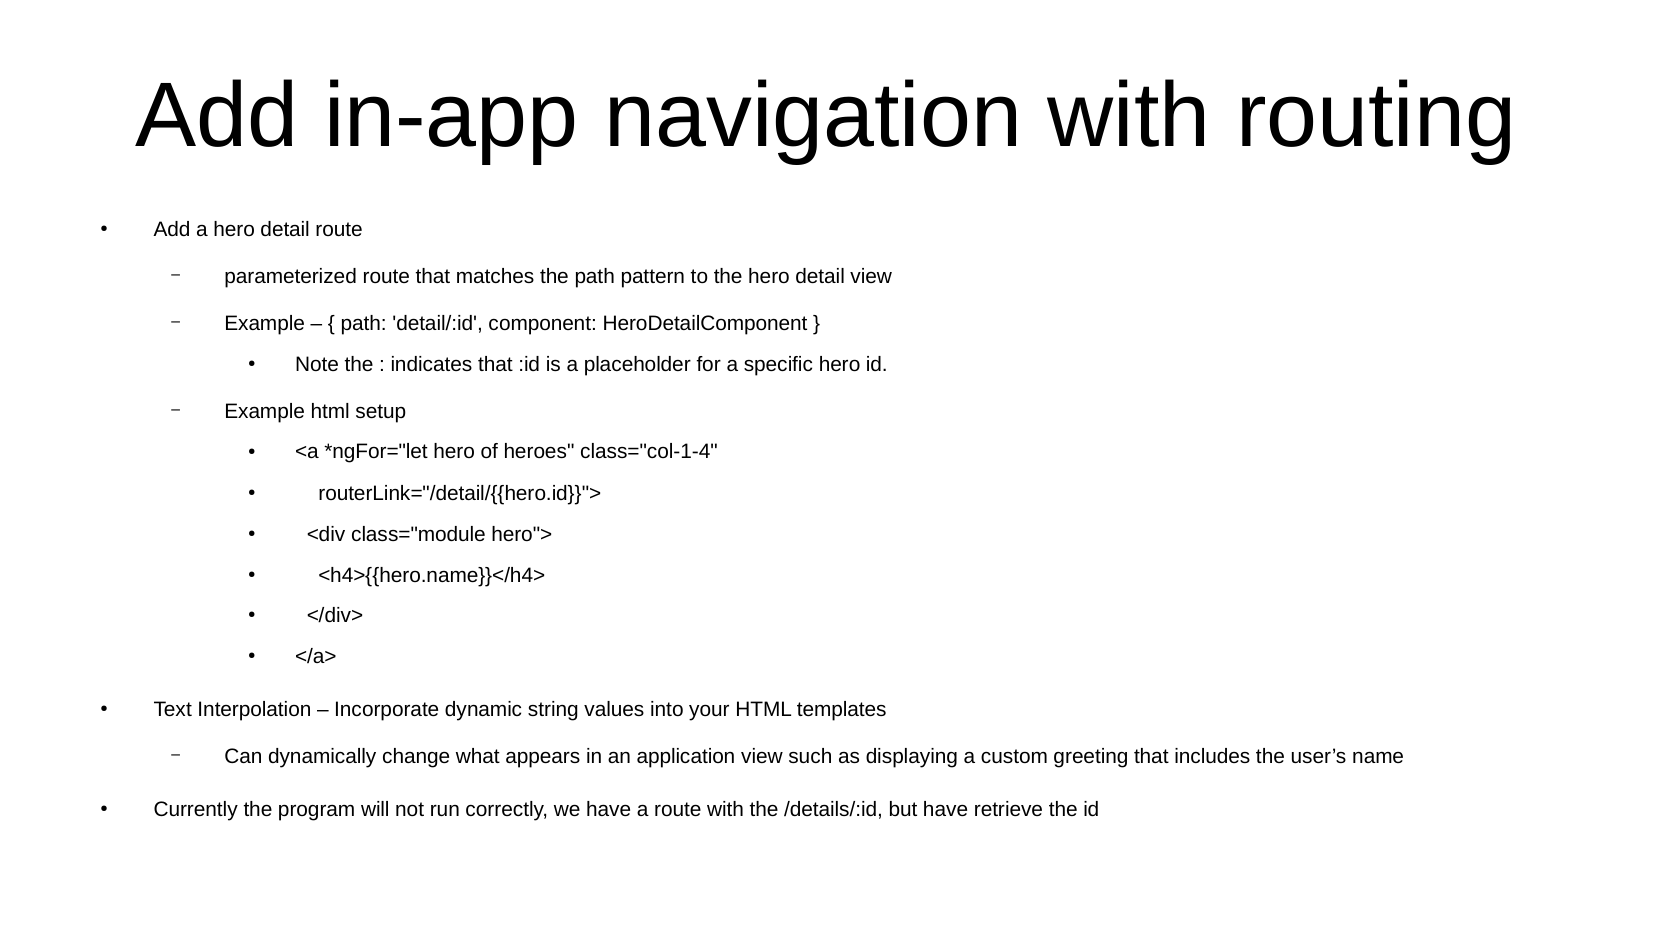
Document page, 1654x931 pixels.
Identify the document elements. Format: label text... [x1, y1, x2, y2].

title Add in-app navigation with routing [82, 37, 1571, 193]
list Add a hero detail route parameterized route that matches the path pattern to the hero detail view Example – { path: 'detail/:id', component: HeroDetailComponent } Note the : indicates that :id is a placeholder for a specific hero id. Example html setup <a *ngFor="let hero of heroes" class="col-1-4" routerLink="/detail/{{hero.id}}"> <div class="module hero"> <h4>{{hero.name}}</h4> </div> </a> Text Interpolation – Incorporate dynamic string values into your HTML templates Can dynamically change what appears in an application view such as displaying a custom greeting that includes the user’s name Currently the program will not run correctly, we have a route with the /details/:id, but have retrieve the id [82, 217, 1636, 916]
